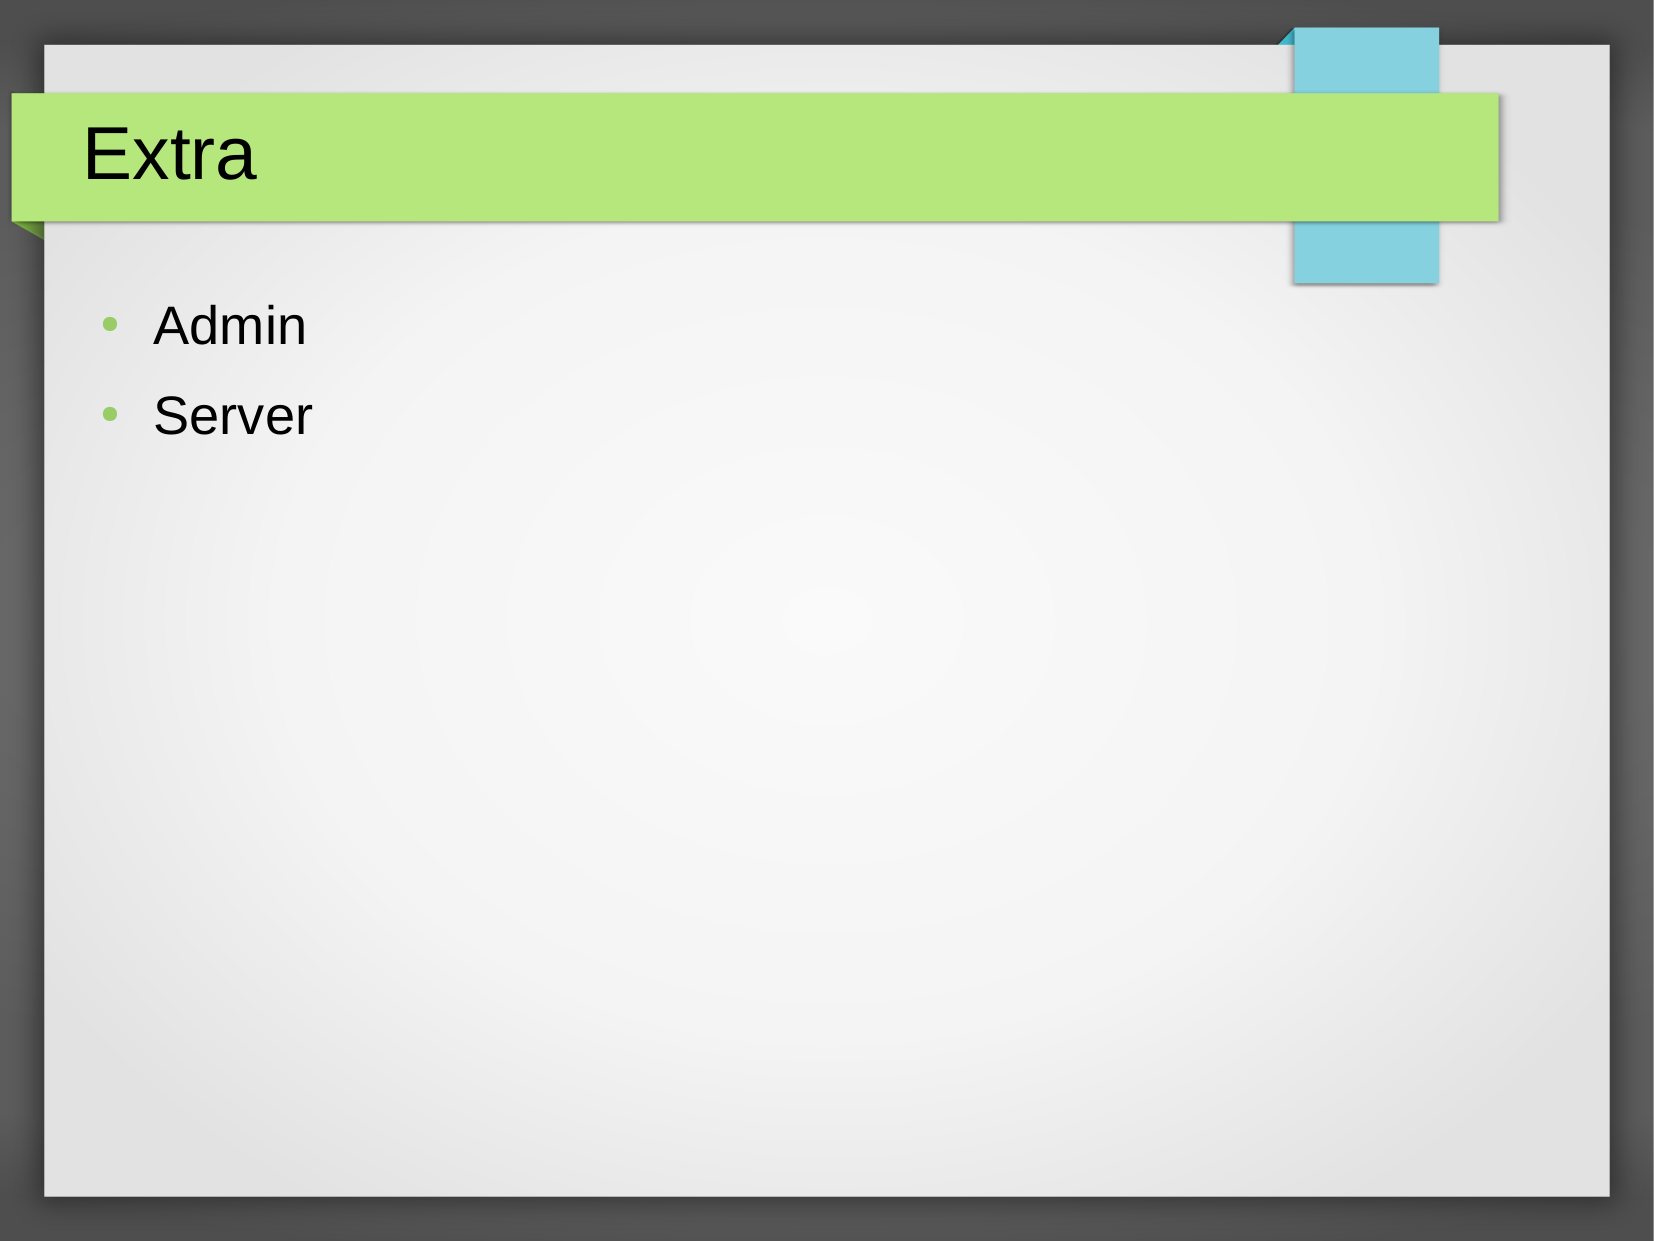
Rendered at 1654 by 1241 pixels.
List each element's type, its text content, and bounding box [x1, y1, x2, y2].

list Admin Server [82, 295, 1571, 1015]
title Extra [82, 94, 1264, 213]
picture [0, 0, 1654, 1241]
